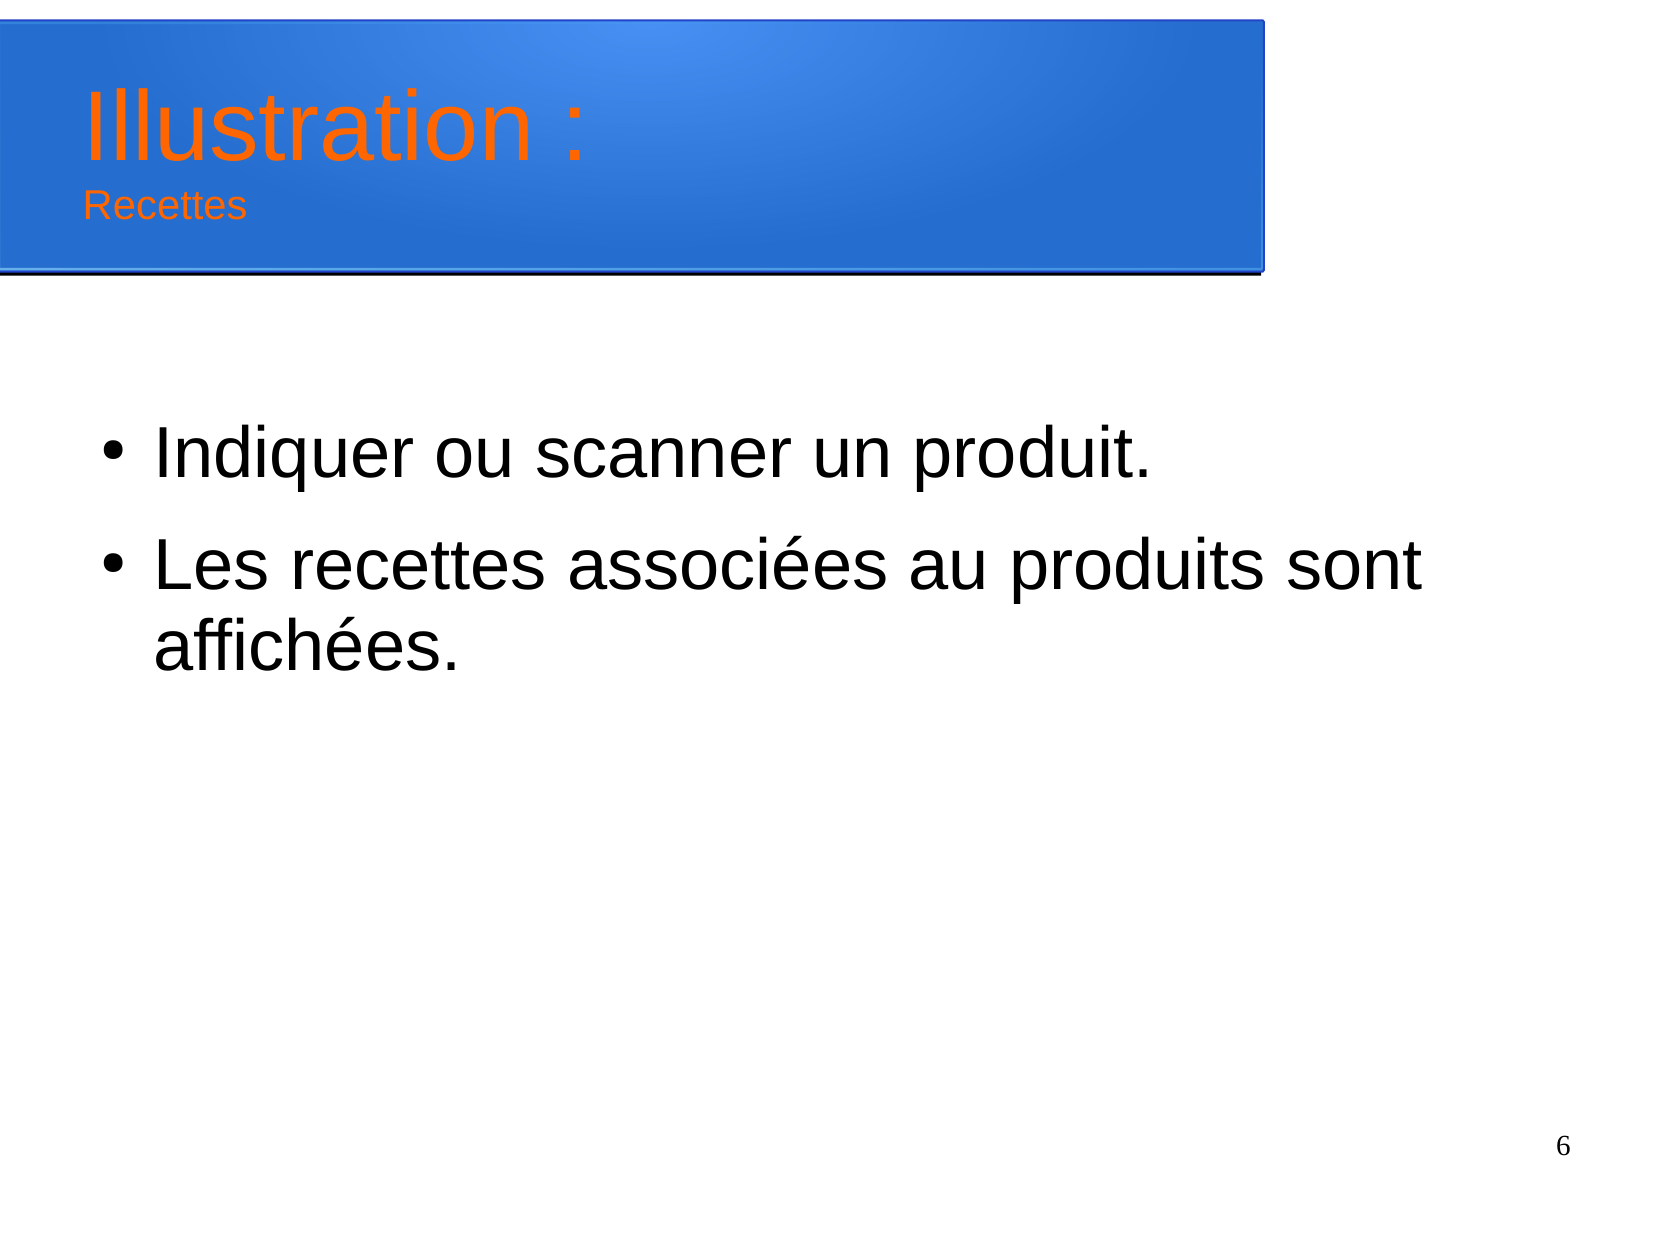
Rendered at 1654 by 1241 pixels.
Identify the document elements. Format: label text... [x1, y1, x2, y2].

title Illustration : Recettes [82, 47, 1235, 252]
list Indiquer ou scanner un produit. Les recettes associées au produits sont affichées. [82, 299, 1571, 1019]
